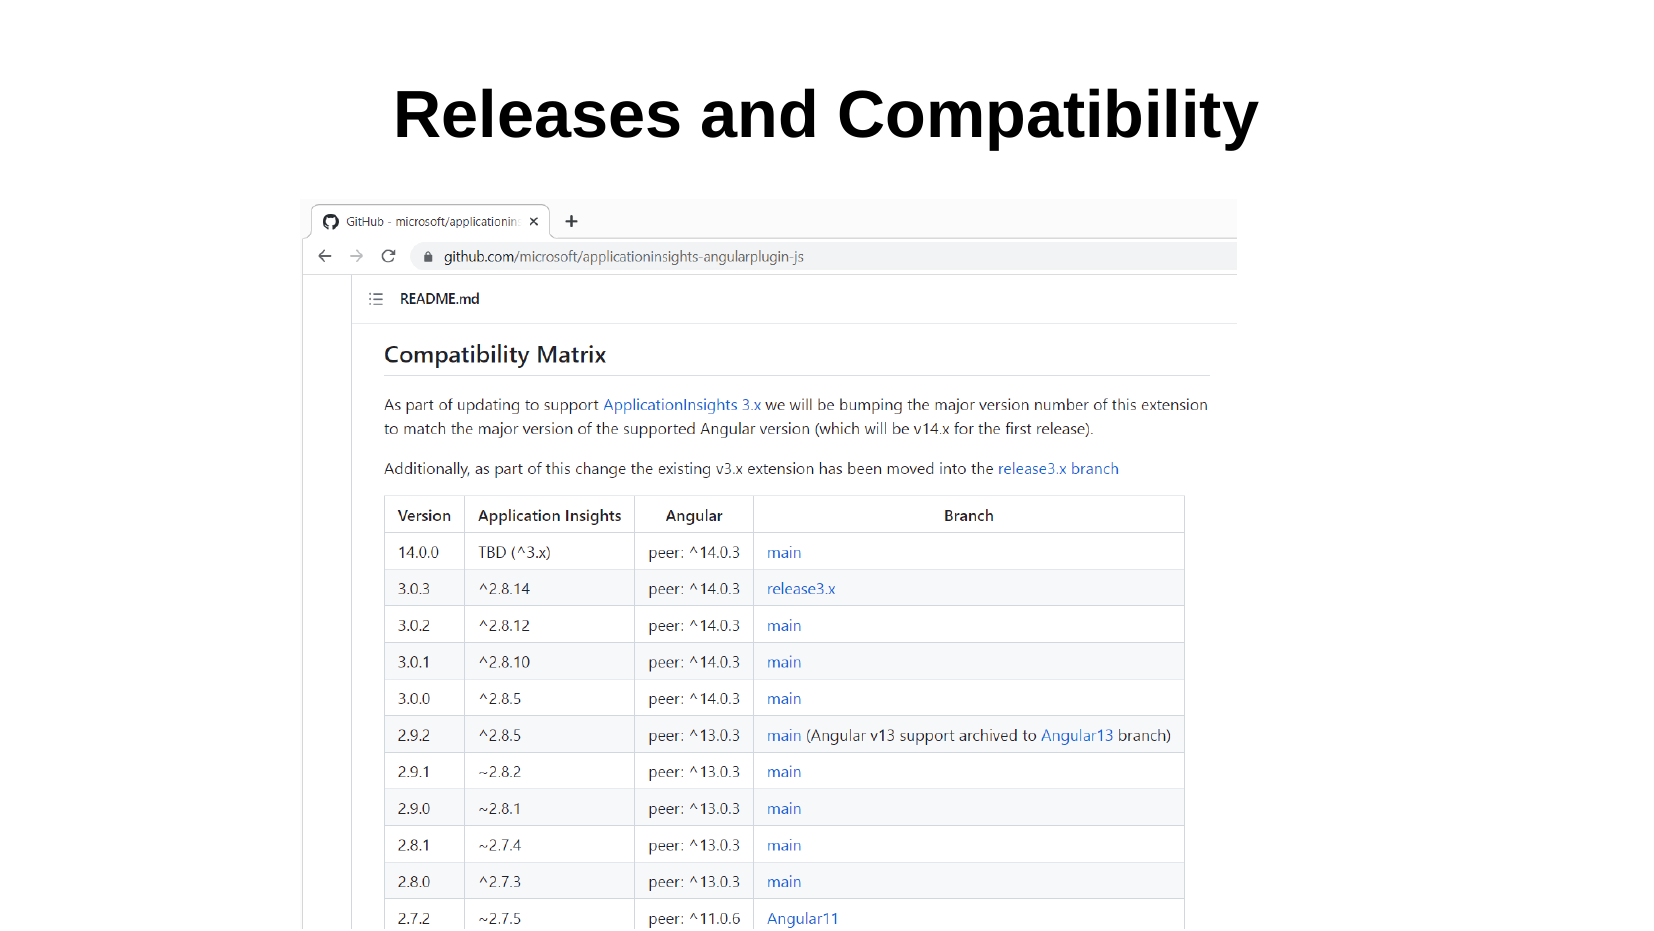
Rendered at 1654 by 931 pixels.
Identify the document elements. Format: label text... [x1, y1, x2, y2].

picture [300, 199, 1237, 929]
title Releases and Compatibility [82, 37, 1571, 193]
